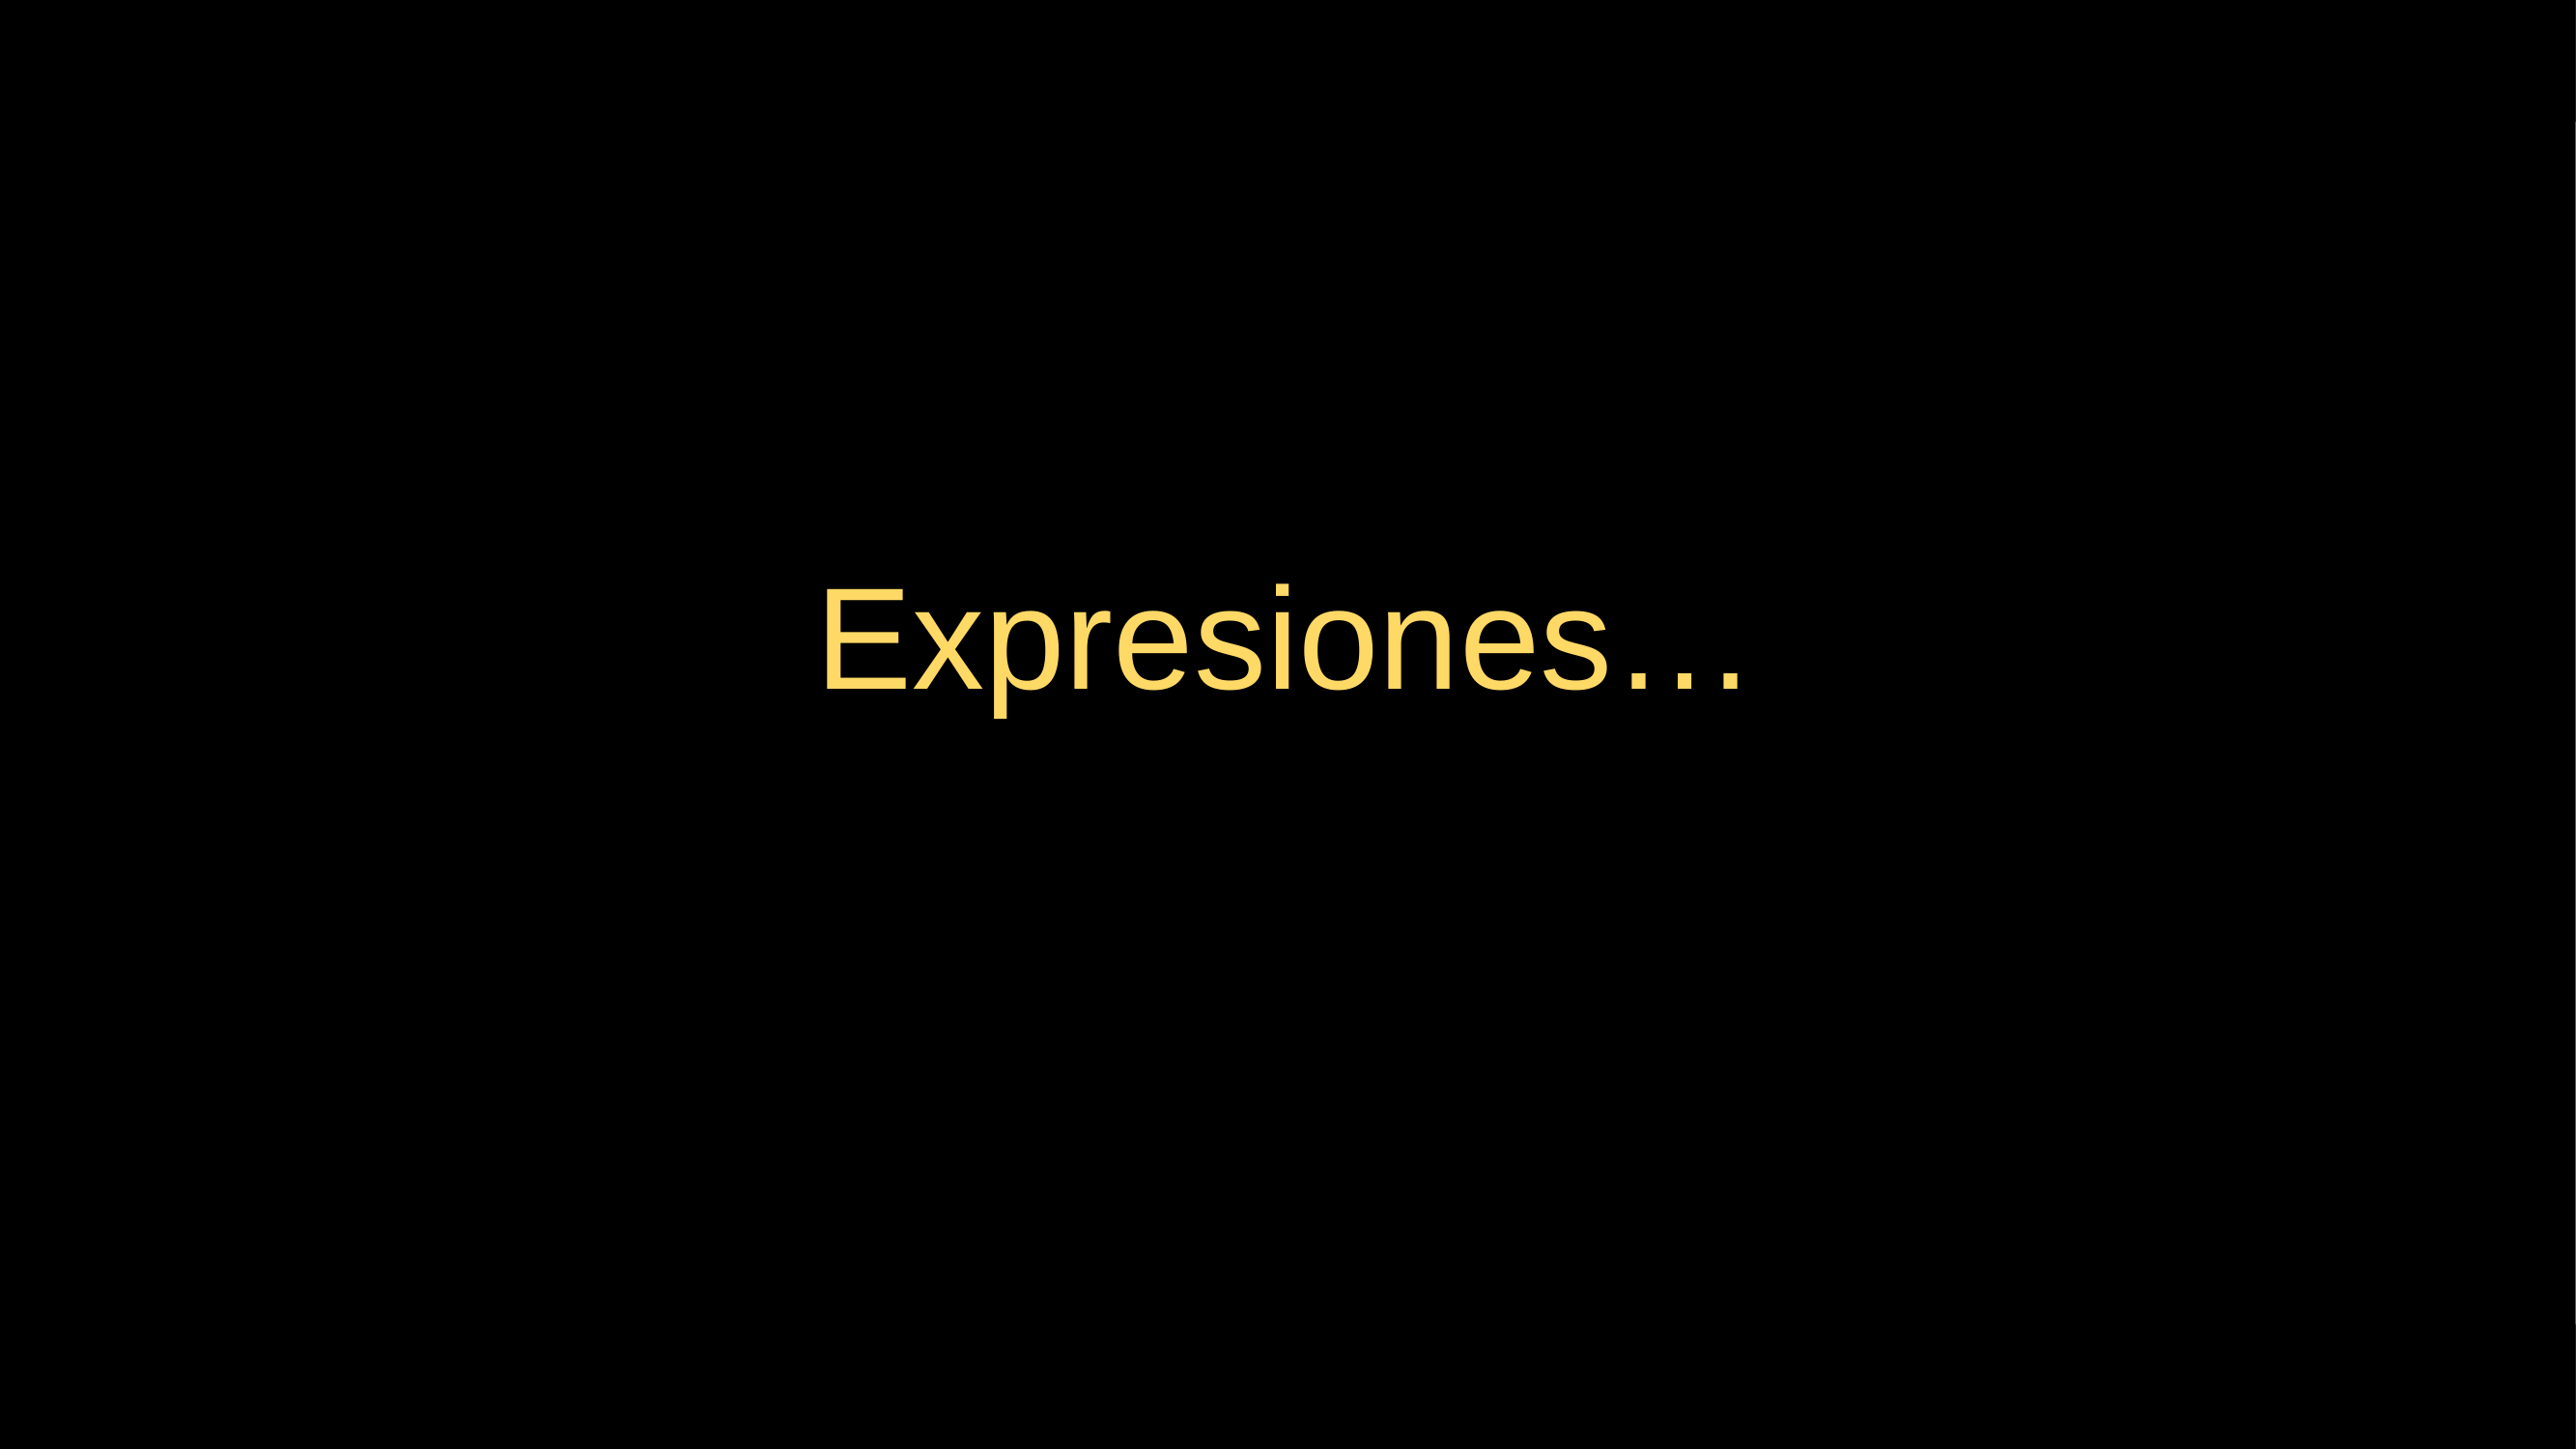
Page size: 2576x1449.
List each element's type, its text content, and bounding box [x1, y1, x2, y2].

title Expresiones… [183, 243, 2391, 733]
